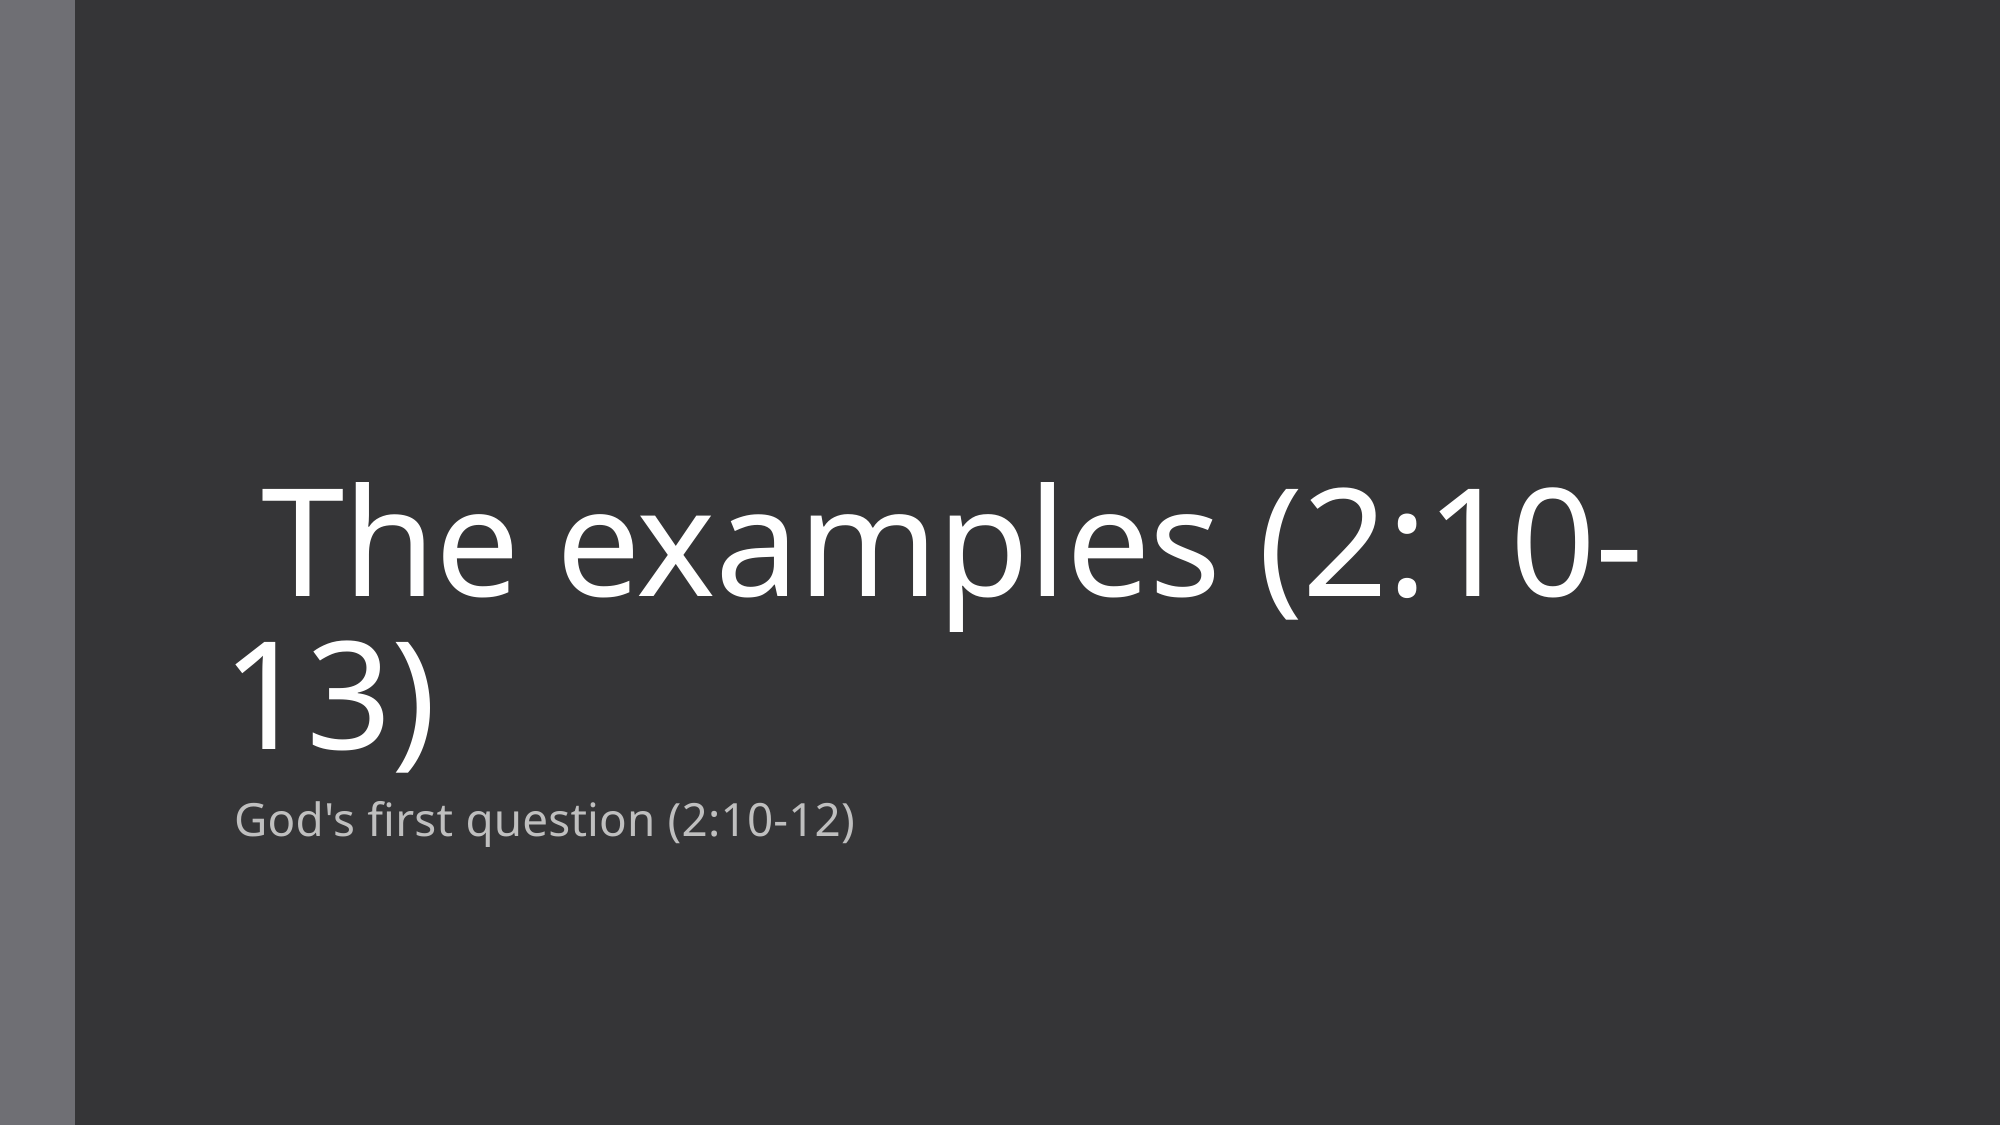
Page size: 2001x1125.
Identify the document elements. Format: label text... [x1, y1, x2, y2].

title The examples (2:10-13) [206, 124, 1752, 787]
subtitle God's first question (2:10-12) [206, 787, 1752, 1066]
